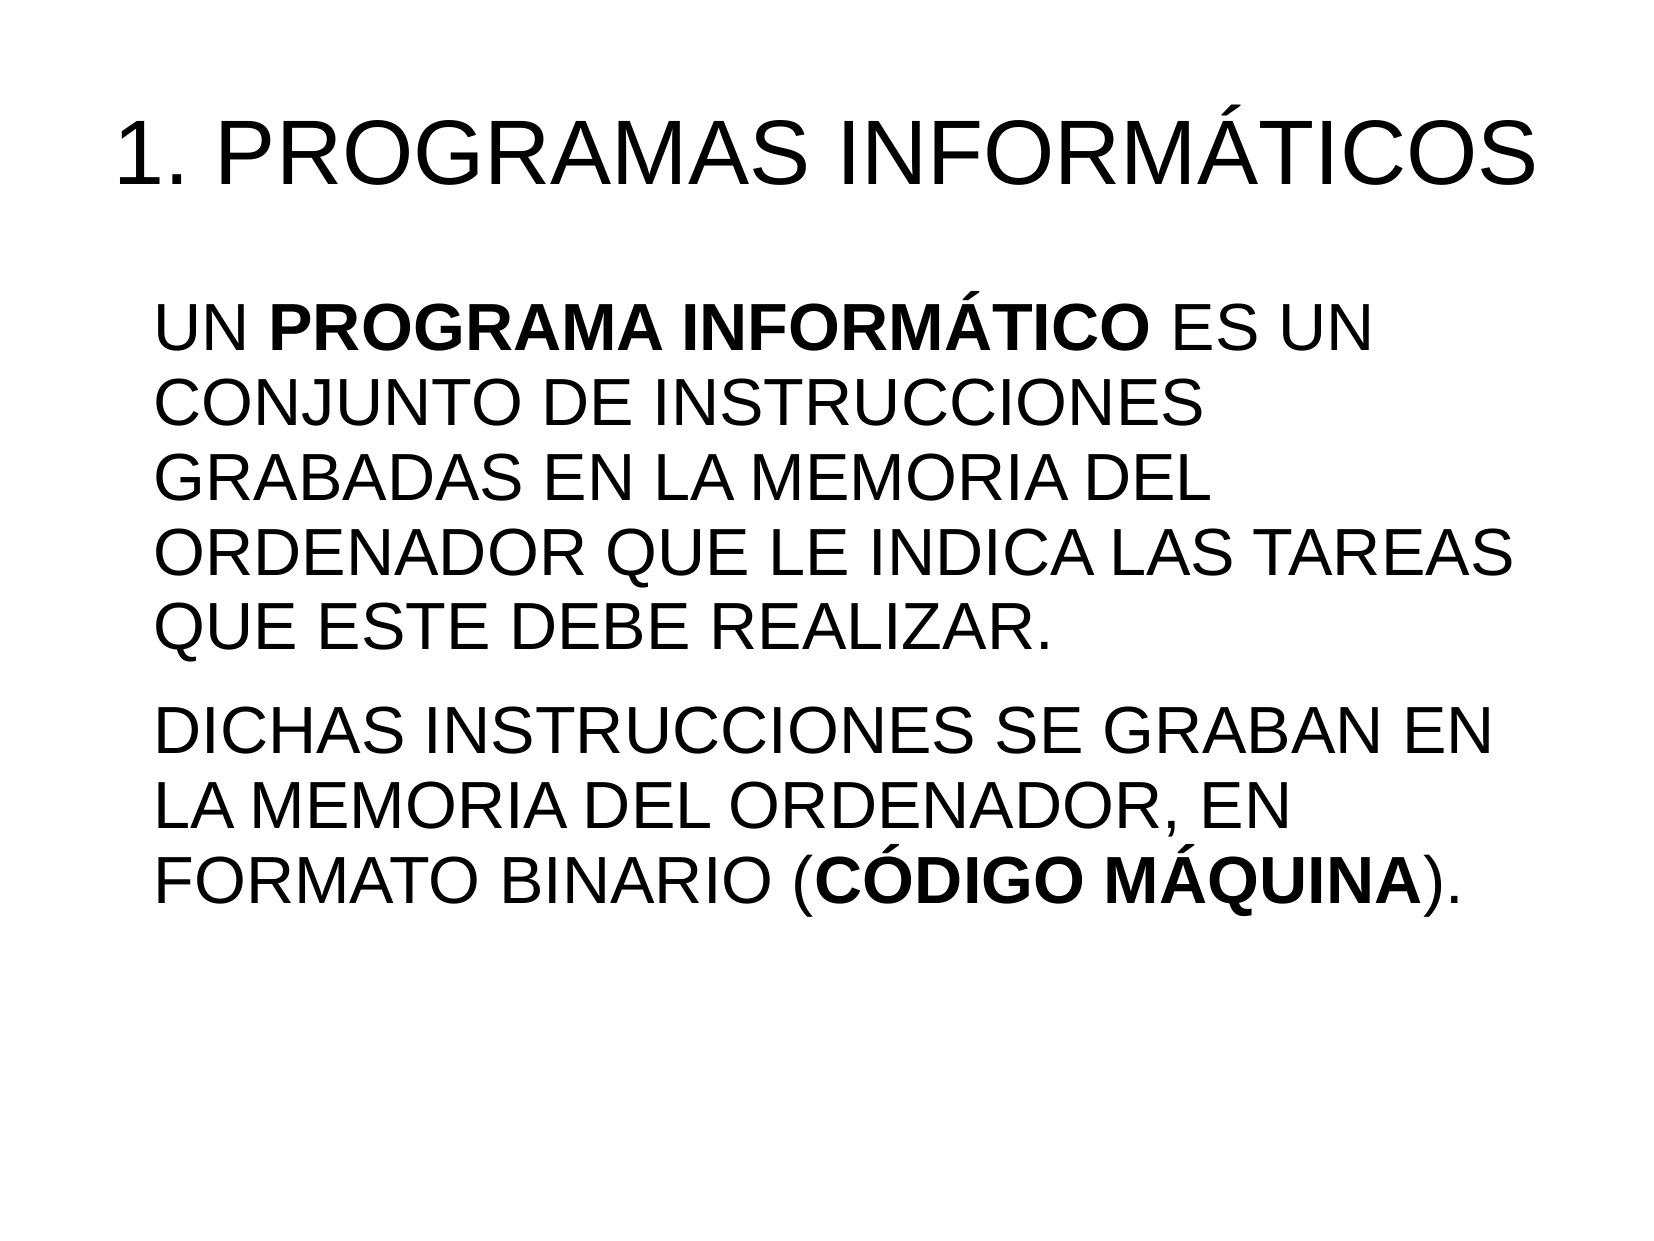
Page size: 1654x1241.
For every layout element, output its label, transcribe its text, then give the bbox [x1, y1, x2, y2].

list UN PROGRAMA INFORMÁTICO ES UN CONJUNTO DE INSTRUCCIONES GRABADAS EN LA MEMORIA DEL ORDENADOR QUE LE INDICA LAS TAREAS QUE ESTE DEBE REALIZAR. DICHAS INSTRUCCIONES SE GRABAN EN LA MEMORIA DEL ORDENADOR, EN FORMATO BINARIO (CÓDIGO MÁQUINA). [82, 290, 1571, 1109]
title 1. PROGRAMAS INFORMÁTICOS [82, 56, 1571, 250]
